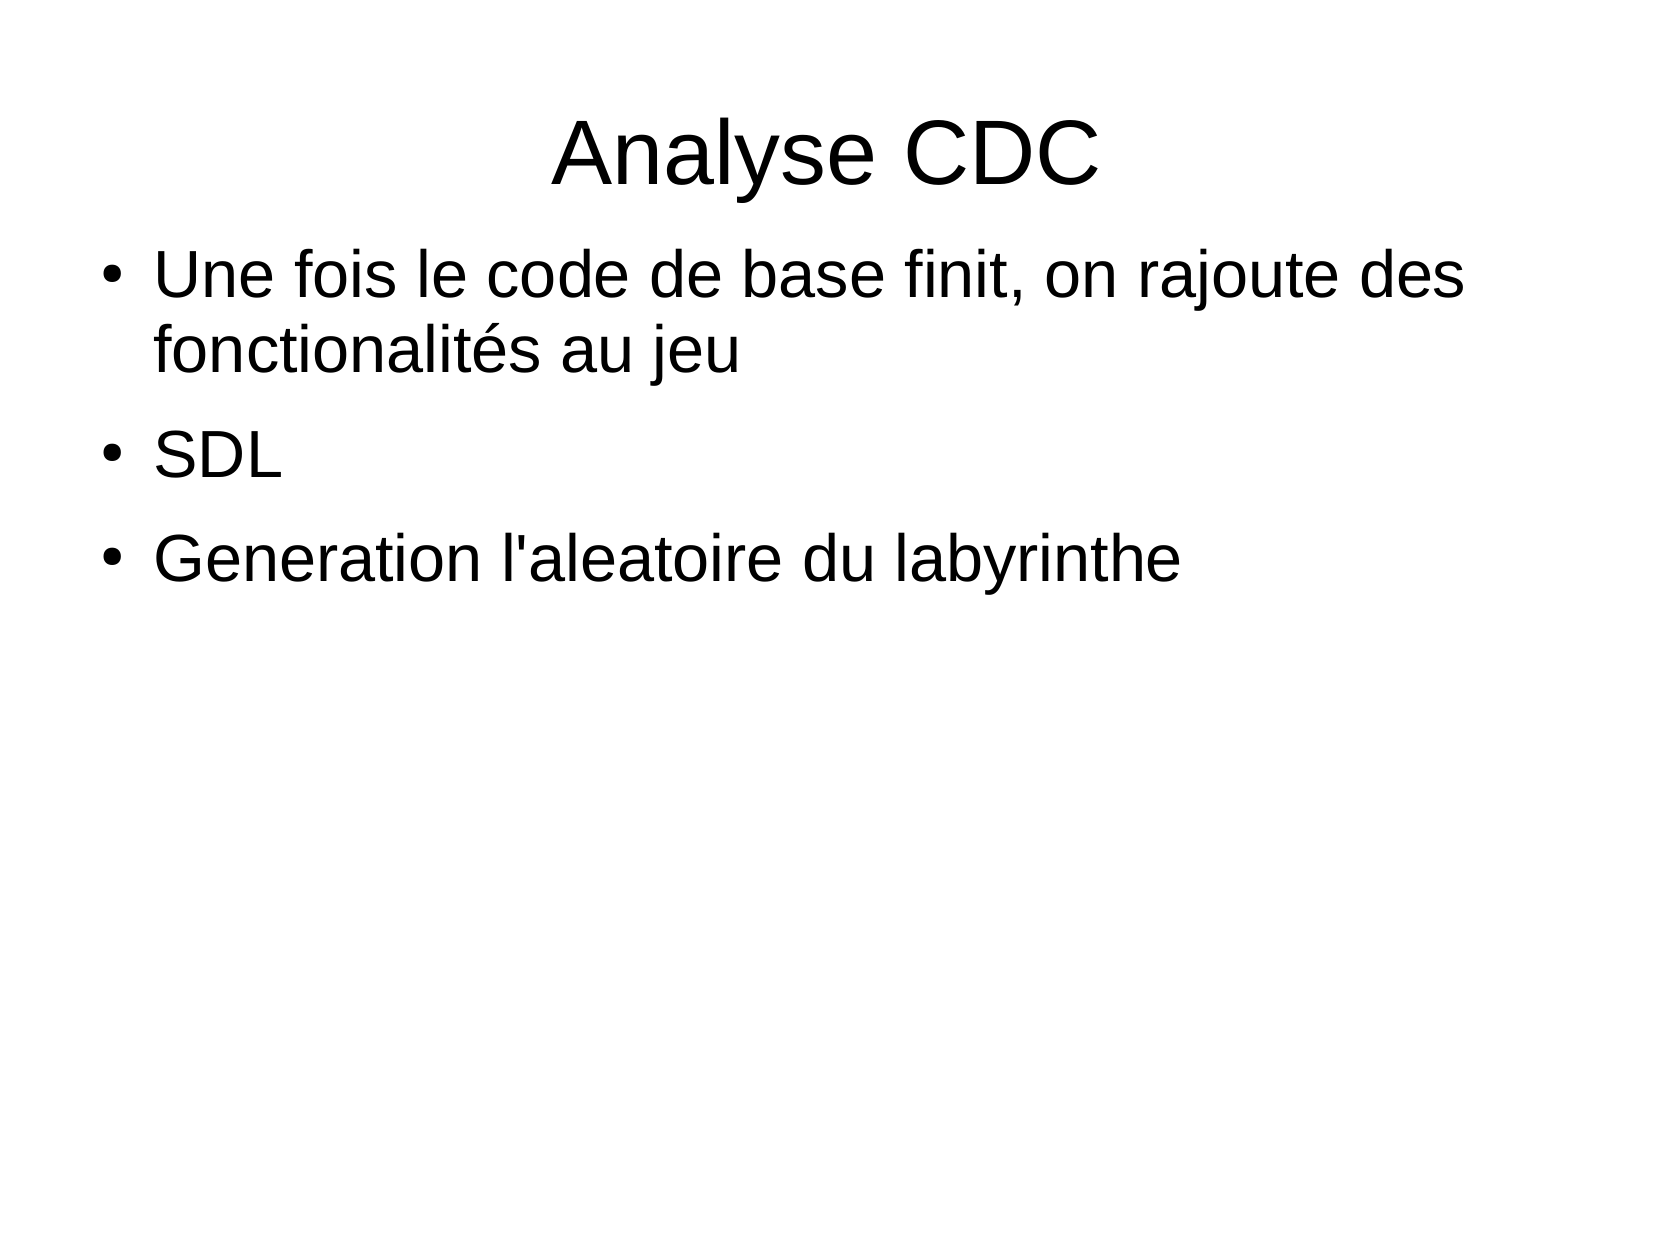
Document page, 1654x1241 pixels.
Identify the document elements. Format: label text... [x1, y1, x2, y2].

list Une fois le code de base finit, on rajoute des fonctionalités au jeu SDL Generation l'aleatoire du labyrinthe [82, 237, 1571, 957]
title Analyse CDC [82, 49, 1571, 237]
